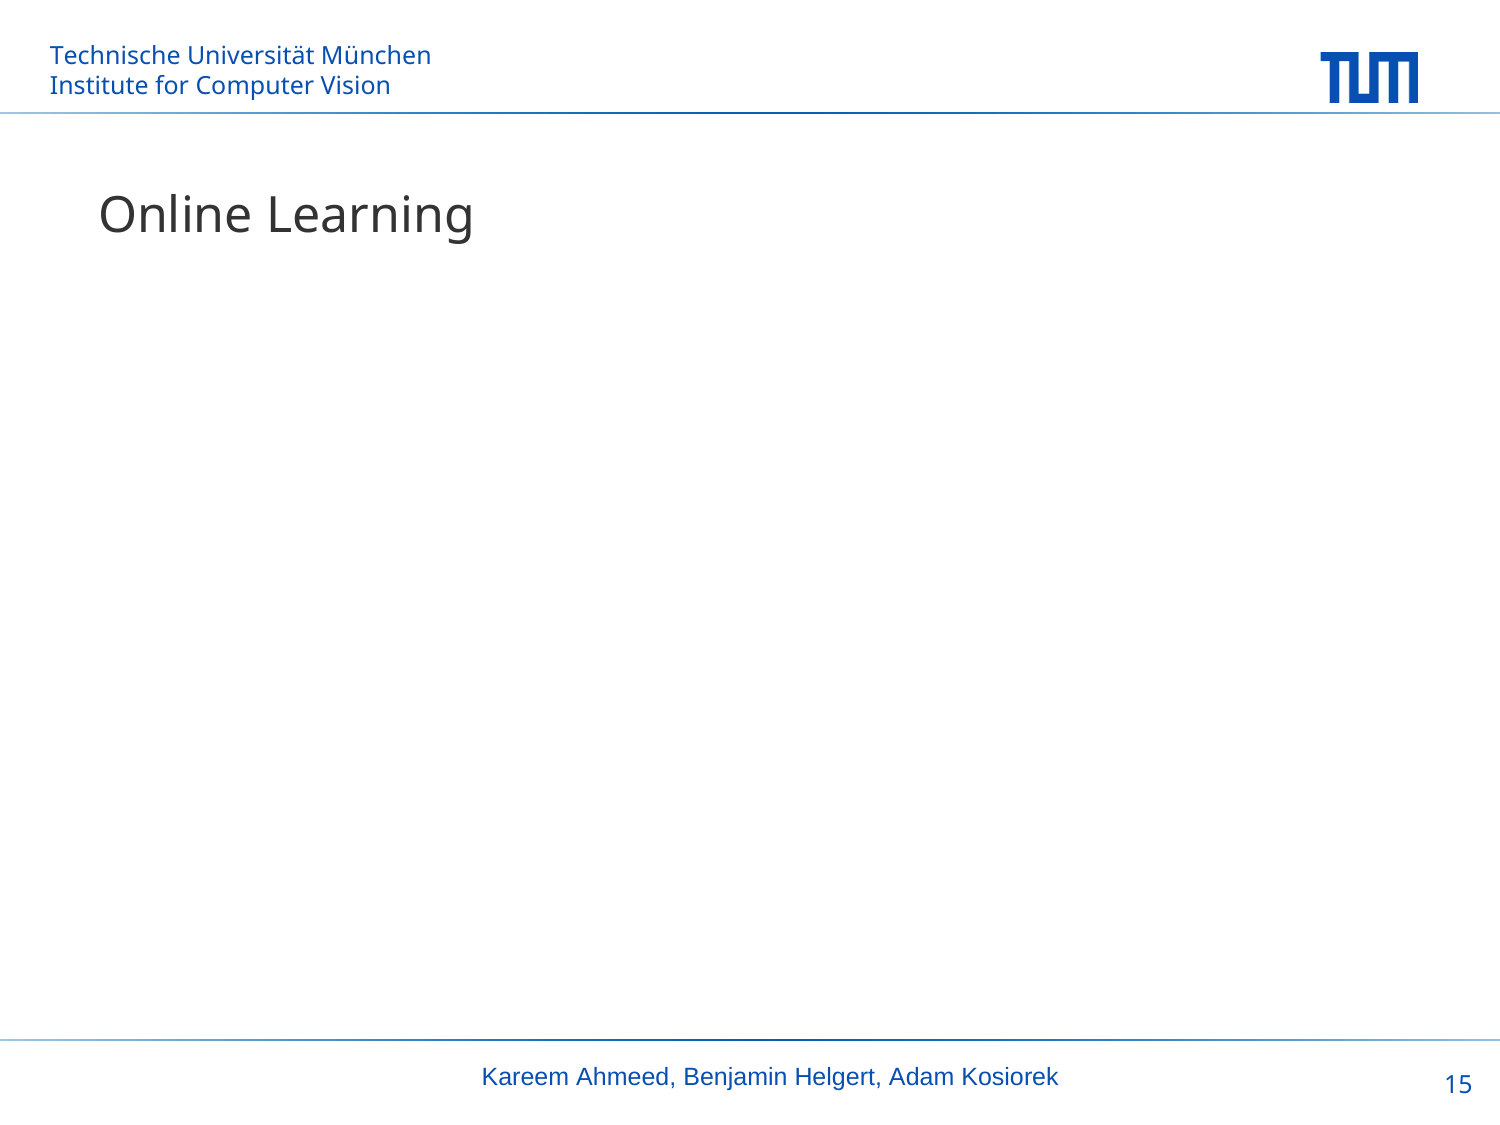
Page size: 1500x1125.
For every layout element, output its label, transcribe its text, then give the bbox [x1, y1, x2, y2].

picture [0, 0, 1500, 1125]
title Online Learning [83, 149, 1417, 250]
